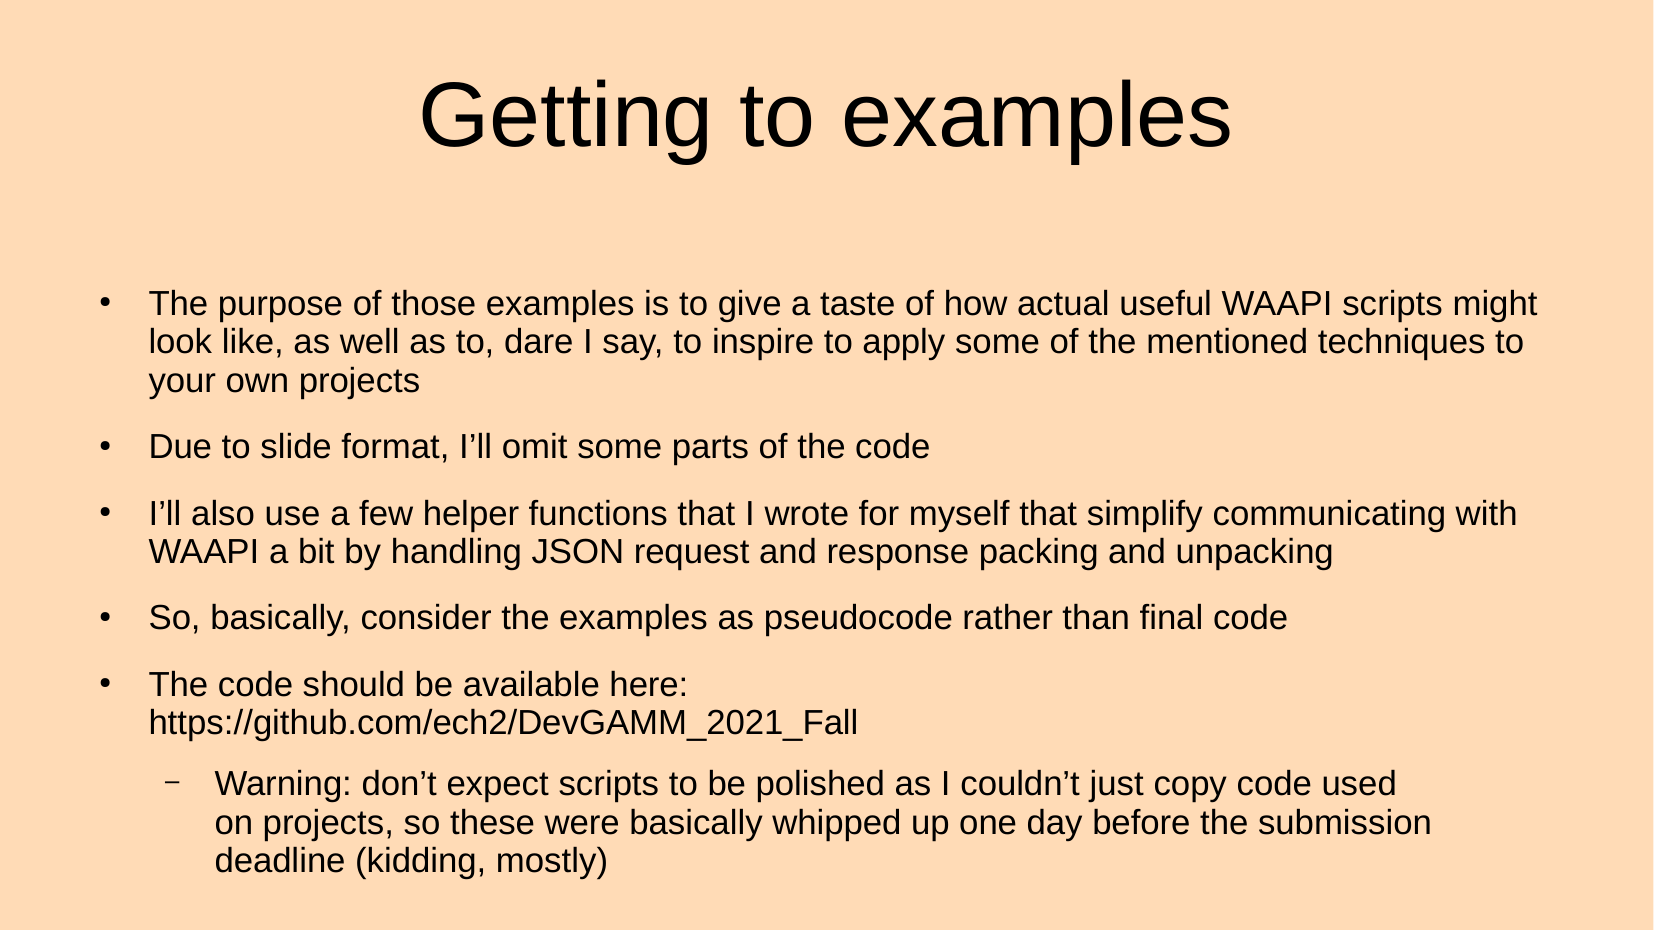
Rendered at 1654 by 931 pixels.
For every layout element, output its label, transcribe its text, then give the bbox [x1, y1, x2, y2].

list The purpose of those examples is to give a taste of how actual useful WAAPI scripts might look like, as well as to, dare I say, to inspire to apply some of the mentioned techniques to your own projects Due to slide format, I’ll omit some parts of the code I’ll also use a few helper functions that I wrote for myself that simplify communicating with WAAPI a bit by handling JSON request and response packing and unpacking So, basically, consider the examples as pseudocode rather than final code The code should be available here: https://github.com/ech2/DevGAMM_2021_Fall Warning: don’t expect scripts to be polished as I couldn’t just copy code used on projects, so these were basically whipped up one day before the submission deadline (kidding, mostly) [82, 217, 1571, 886]
title Getting to examples [82, 37, 1571, 193]
